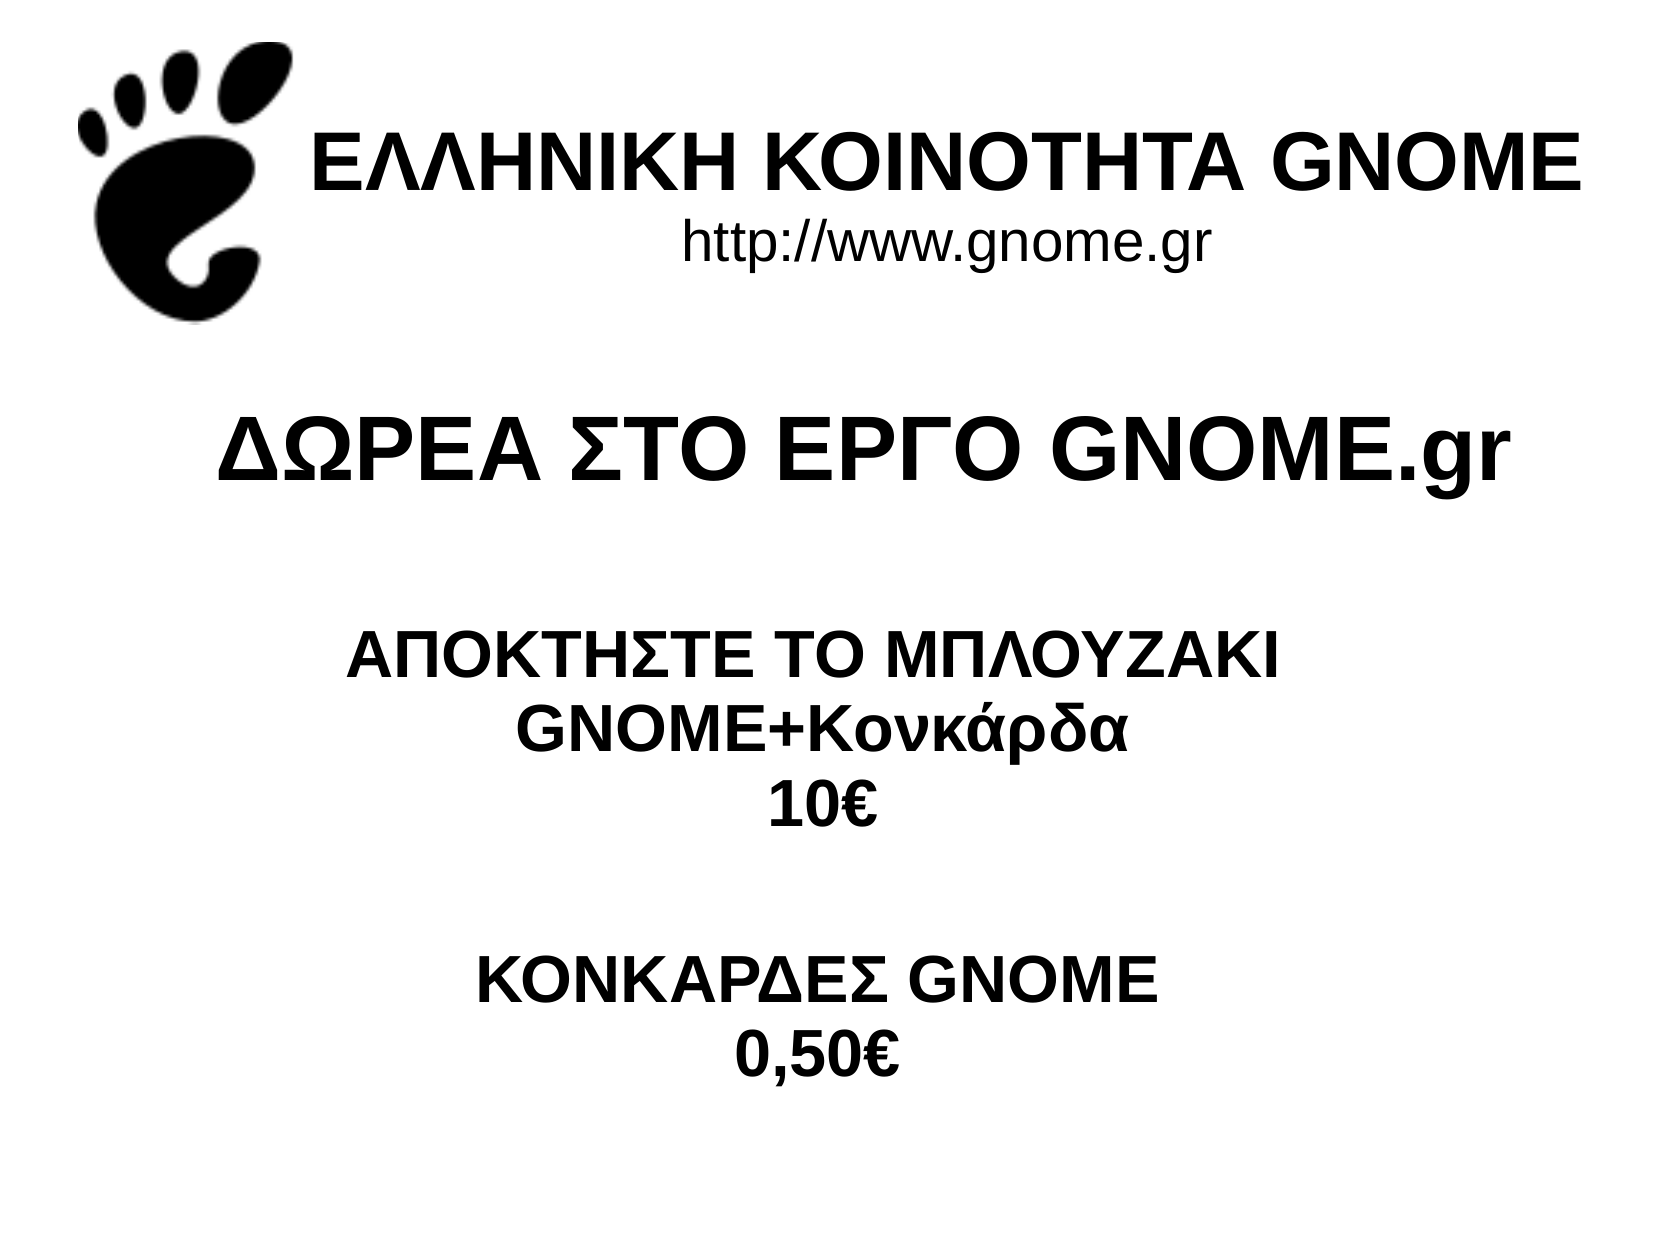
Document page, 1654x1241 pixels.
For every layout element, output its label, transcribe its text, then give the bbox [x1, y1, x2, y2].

picture [78, 42, 296, 325]
text_box ΚΟΝΚΑΡΔΕΣ GNOME 0,50€ [460, 934, 1176, 1099]
text_box ΑΠΟΚΤΗΣΤΕ ΤΟ ΜΠΛΟΥΖΑΚΙ GNOME+Κονκάρδα 10€ [330, 609, 1316, 849]
text_box ΔΩΡΕΑ ΣΤΟ ΕΡΓΟ GNOME.gr [200, 390, 1529, 508]
text_box ΕΛΛΗΝΙΚΗ ΚΟΙΝΟΤΗΤΑ GNOME http://www.gnome.gr [296, 107, 1600, 281]
